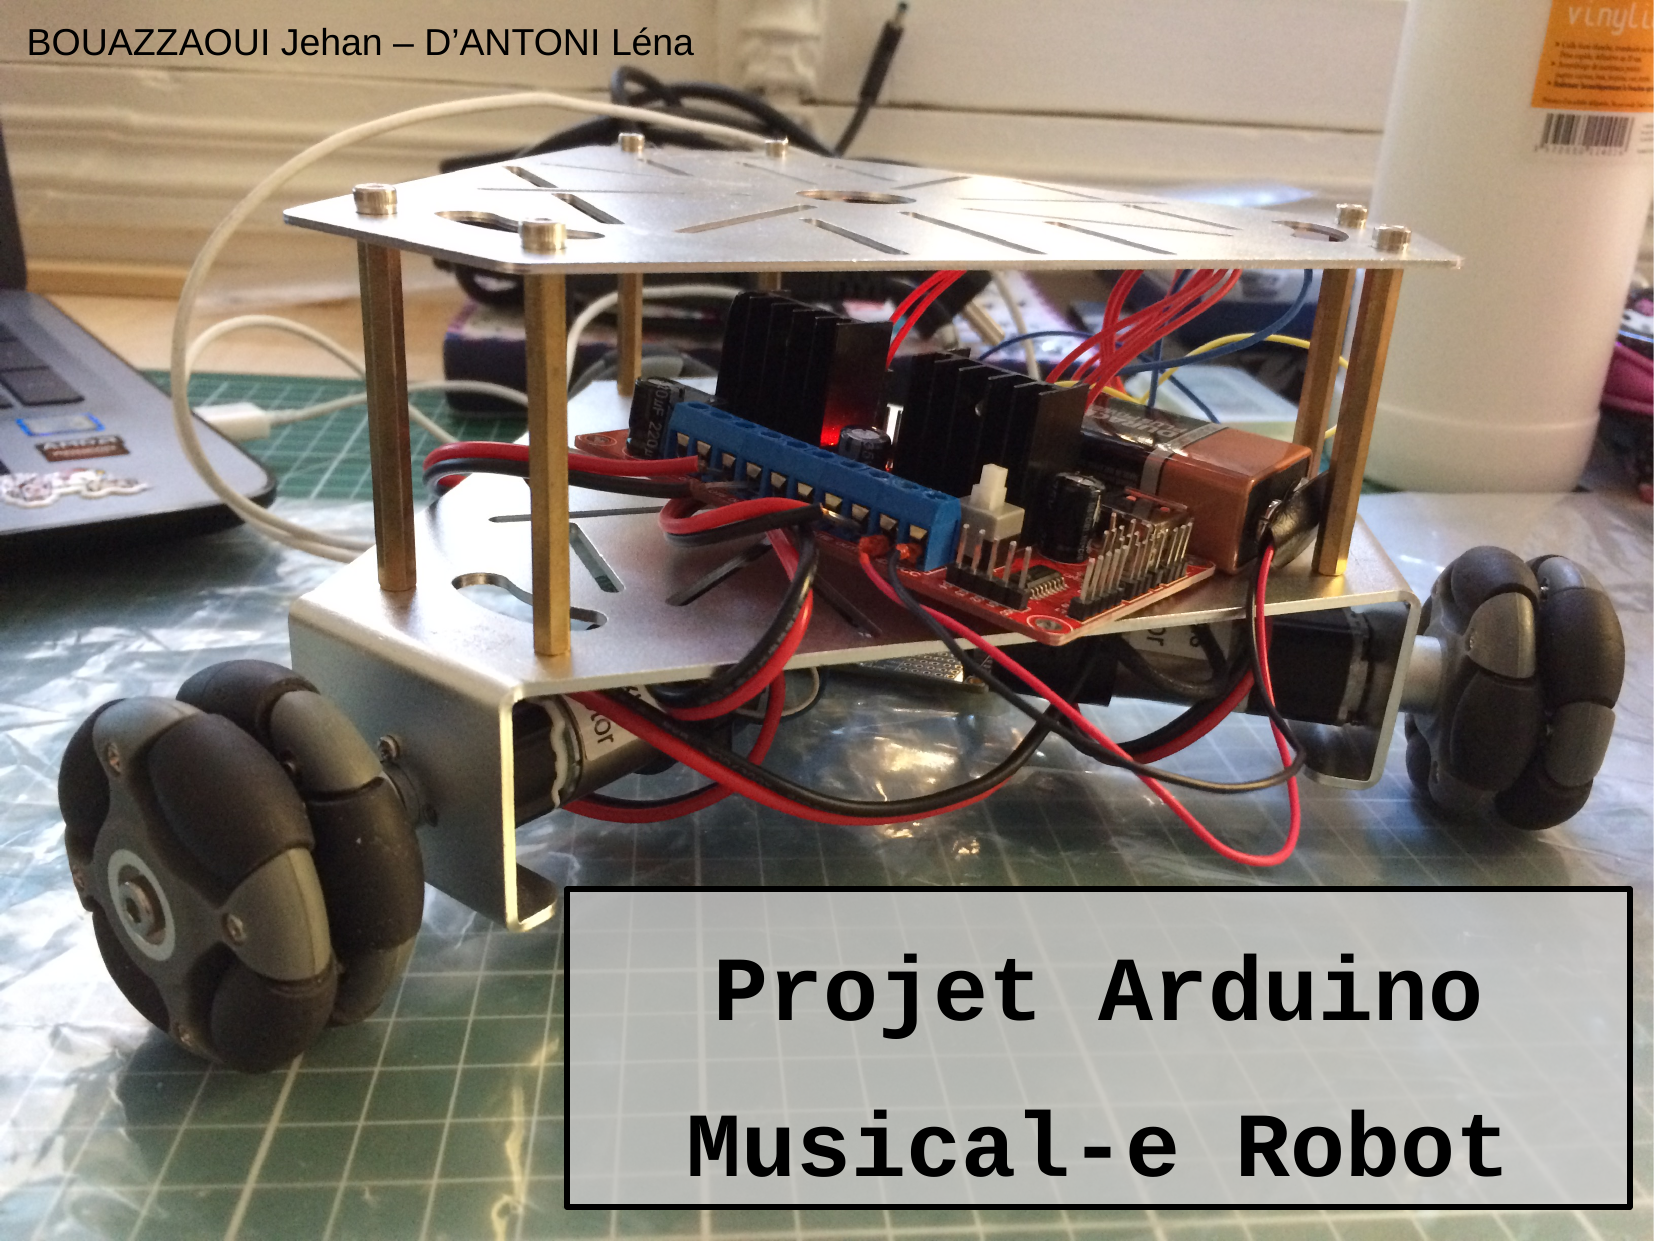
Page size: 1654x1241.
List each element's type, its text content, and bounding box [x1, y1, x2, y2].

picture [0, 0, 1654, 1241]
title Projet Arduino Musical-e Robot [566, 915, 1630, 1182]
text_box BOUAZZAOUI Jehan – D’ANTONI Léna [11, 14, 957, 71]
